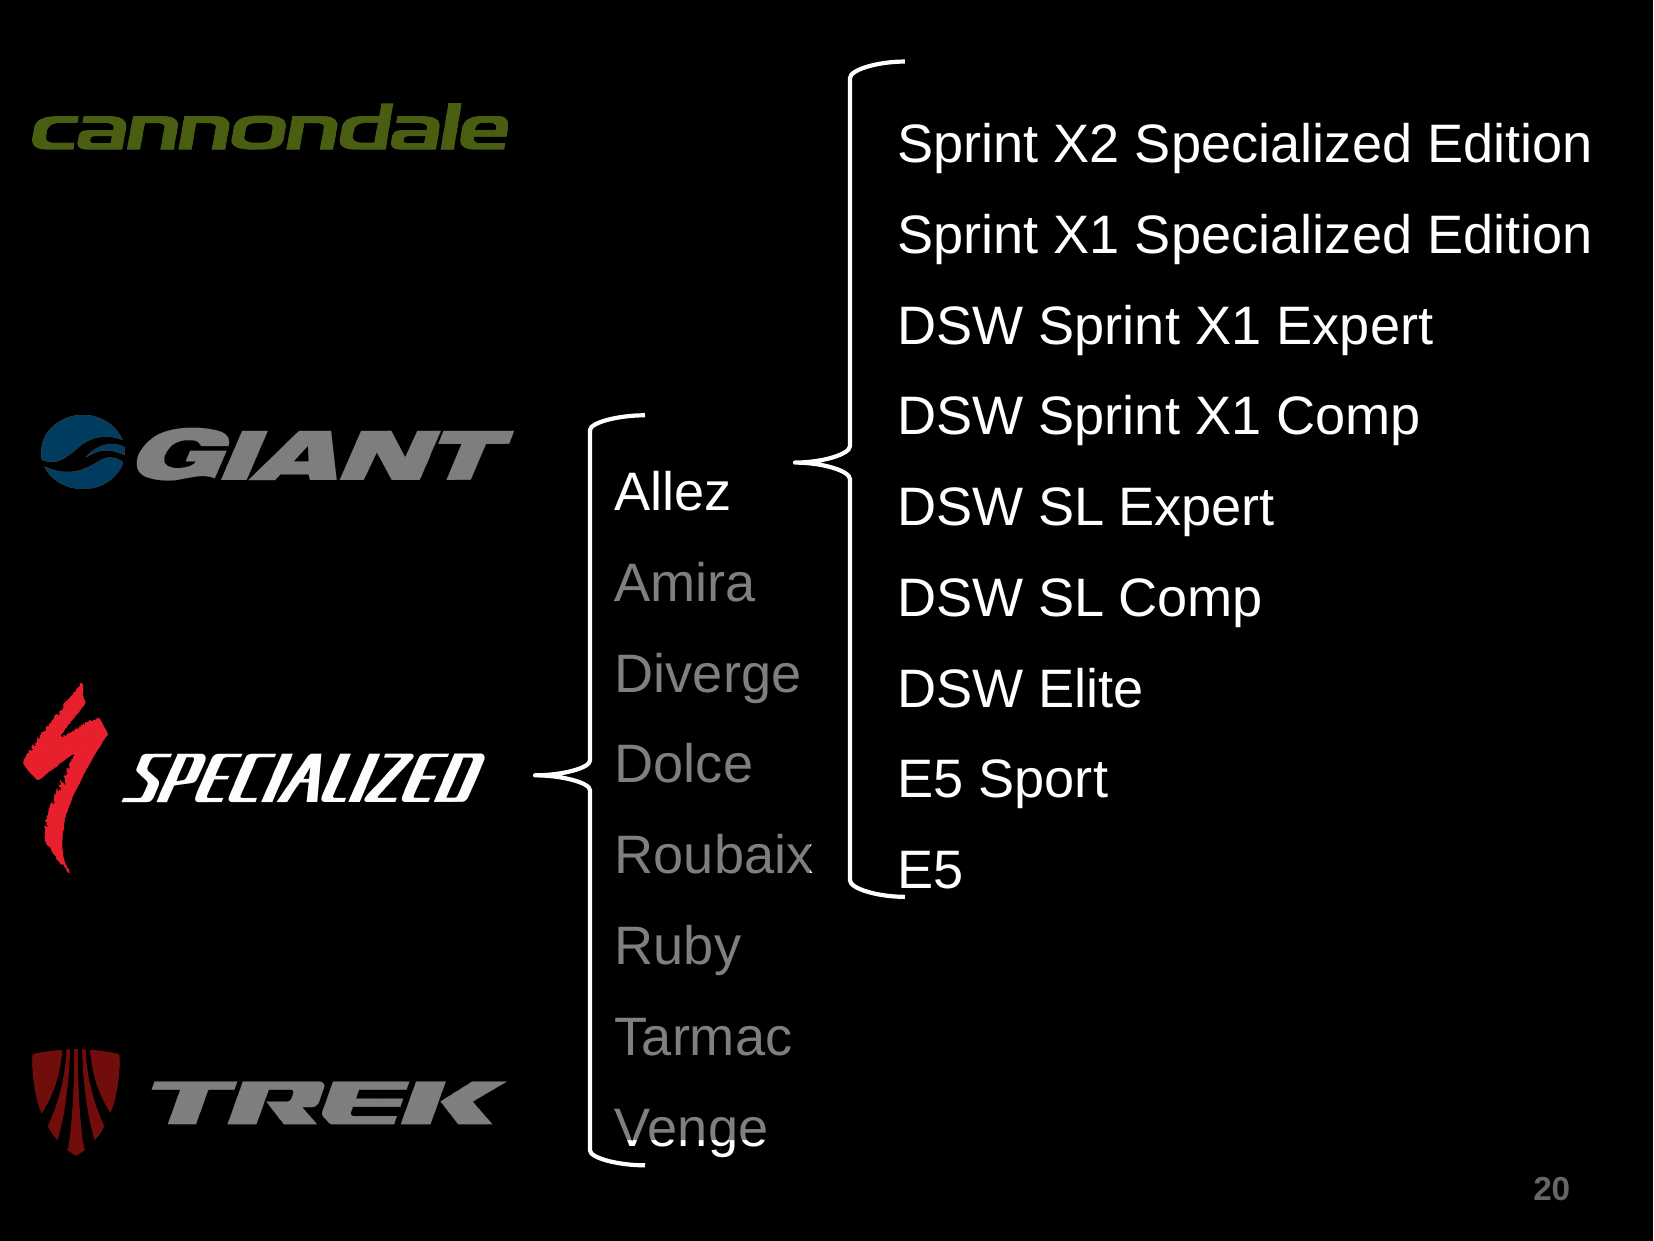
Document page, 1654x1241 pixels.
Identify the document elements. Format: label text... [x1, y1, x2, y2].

text_box [615, 525, 811, 1141]
text_box Allez Amira Diverge Dolce Roubaix Ruby Tarmac Venge [599, 424, 841, 1181]
text_box Sprint X2 Specialized Edition Sprint X1 Specialized Edition DSW Sprint X1 Expert DSW Sprint X1 Comp DSW SL Expert DSW SL Comp DSW Elite E5 Sport E5 [882, 75, 1653, 878]
picture [8, 676, 499, 879]
text_box [0, 915, 541, 1171]
text_box [0, 45, 524, 571]
